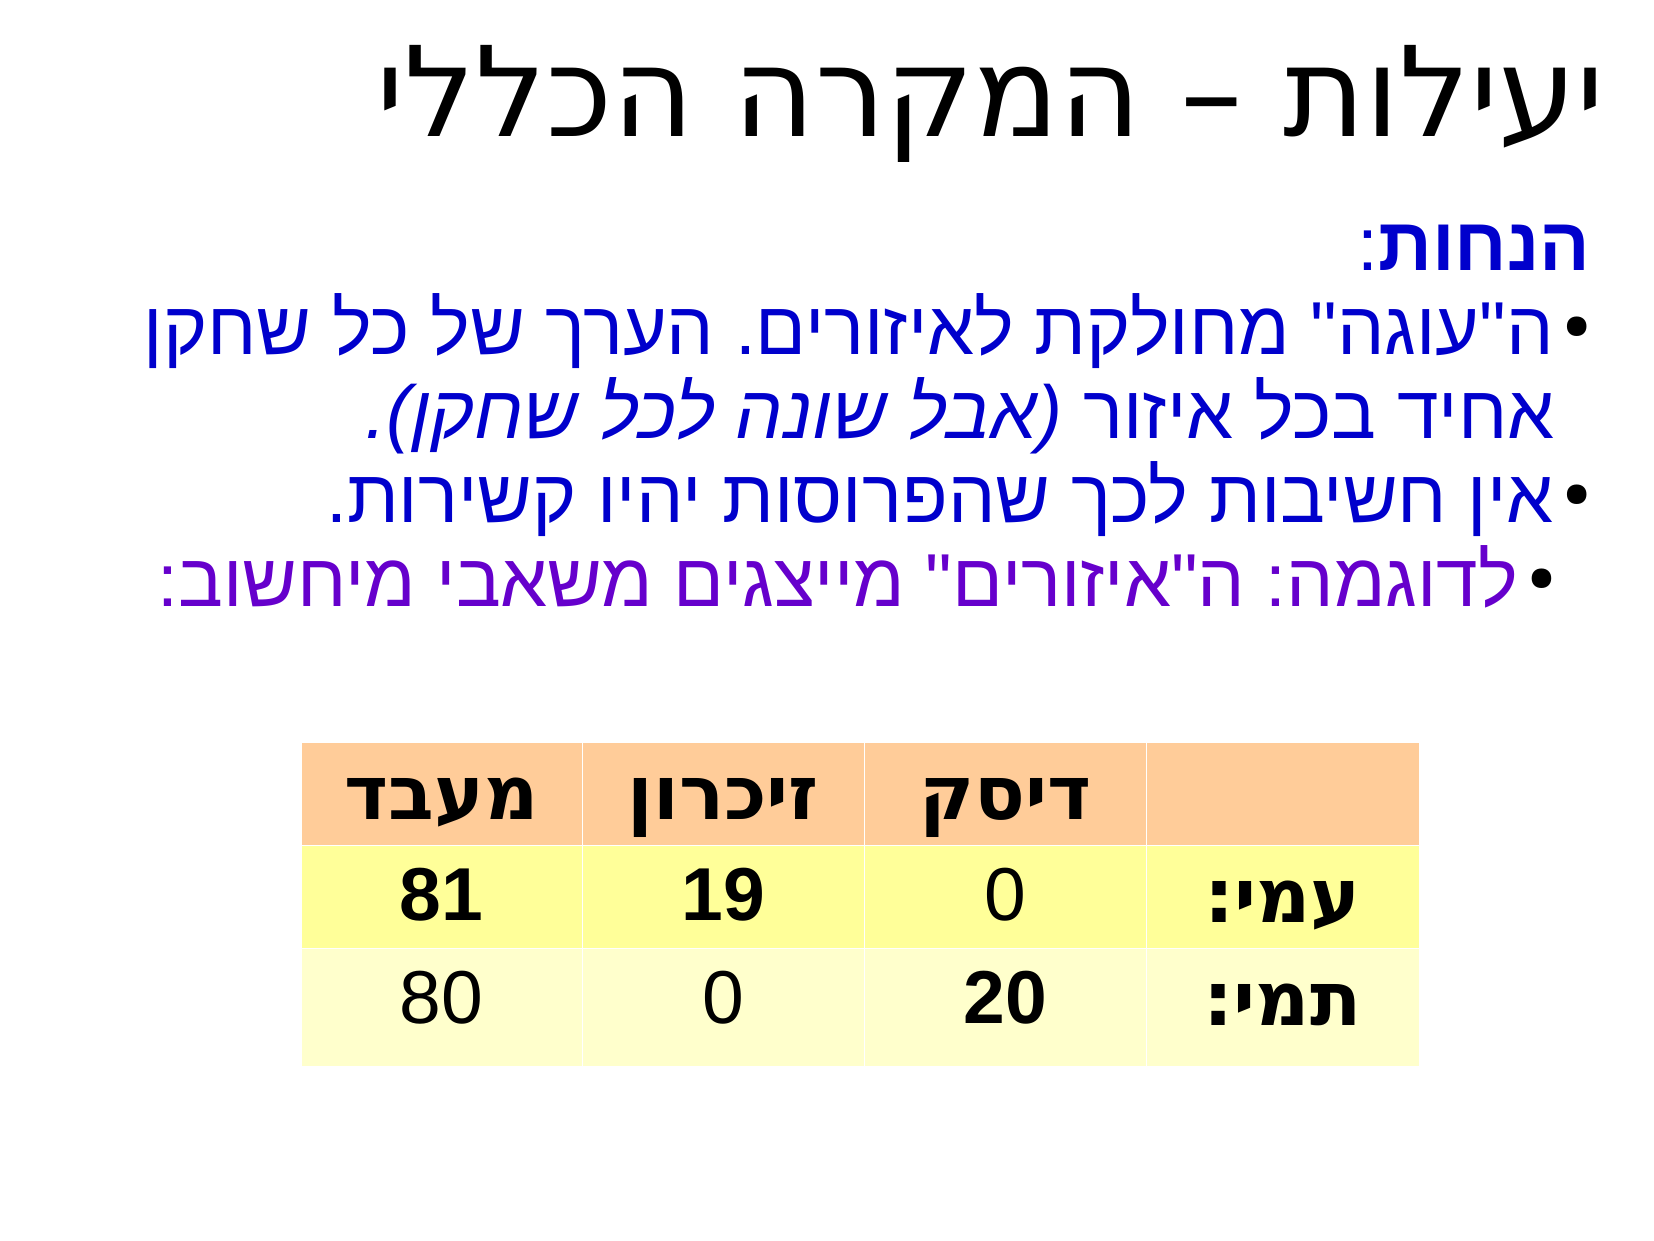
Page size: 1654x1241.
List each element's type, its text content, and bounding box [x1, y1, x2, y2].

table_header [1147, 743, 1419, 845]
table_cell 0 [583, 949, 864, 1066]
text_box הנחות: ה"עוגה" מחולקת לאיזורים. הערך של כל שחקן אחיד בכל איזור (אבל שונה לכל שחקן). אין חשיבות לכך שהפרוסות יהיו קשירות. לדוגמה: ה"איזורים" מייצגים משאבי מיחשוב: [60, 195, 1606, 1147]
table_header זיכרון [583, 743, 864, 845]
table_cell 81 [302, 846, 582, 948]
table_cell 0 [865, 846, 1146, 948]
table_header מעבד [302, 743, 582, 845]
table_cell עמי: [1147, 846, 1419, 948]
table_cell 80 [302, 949, 582, 1066]
title יעילות – המקרה הכללי [30, 7, 1654, 166]
table_cell 20 [865, 949, 1146, 1066]
table_cell תמי: [1147, 949, 1419, 1066]
table_cell 19 [583, 846, 864, 948]
table_header דיסק [865, 743, 1146, 845]
